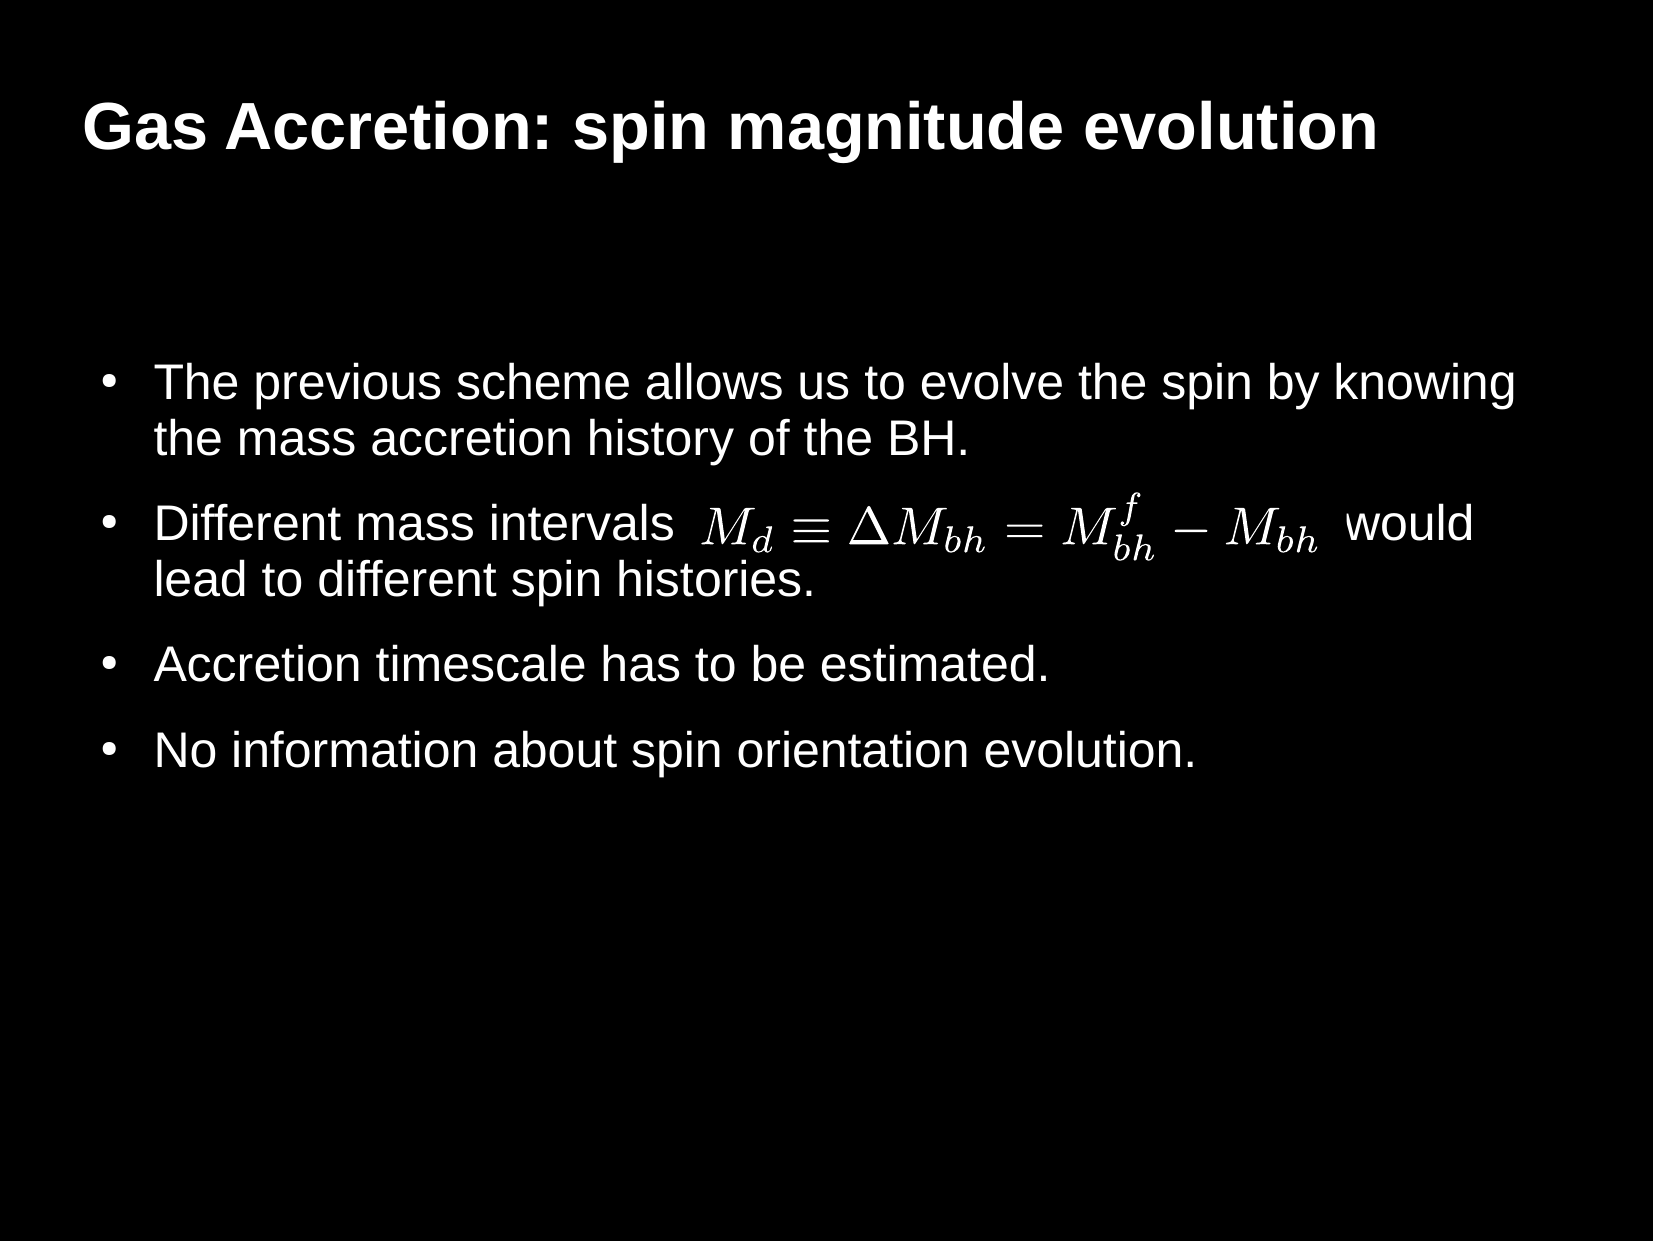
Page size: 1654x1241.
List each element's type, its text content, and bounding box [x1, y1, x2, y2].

title Gas Accretion: spin magnitude evolution [82, 67, 1571, 186]
list The previous scheme allows us to evolve the spin by knowing the mass accretion history of the BH. Different mass intervals would lead to different spin histories. Accretion timescale has to be estimated. No information about spin orientation evolution. [82, 354, 1531, 1038]
text_box [698, 474, 1347, 561]
